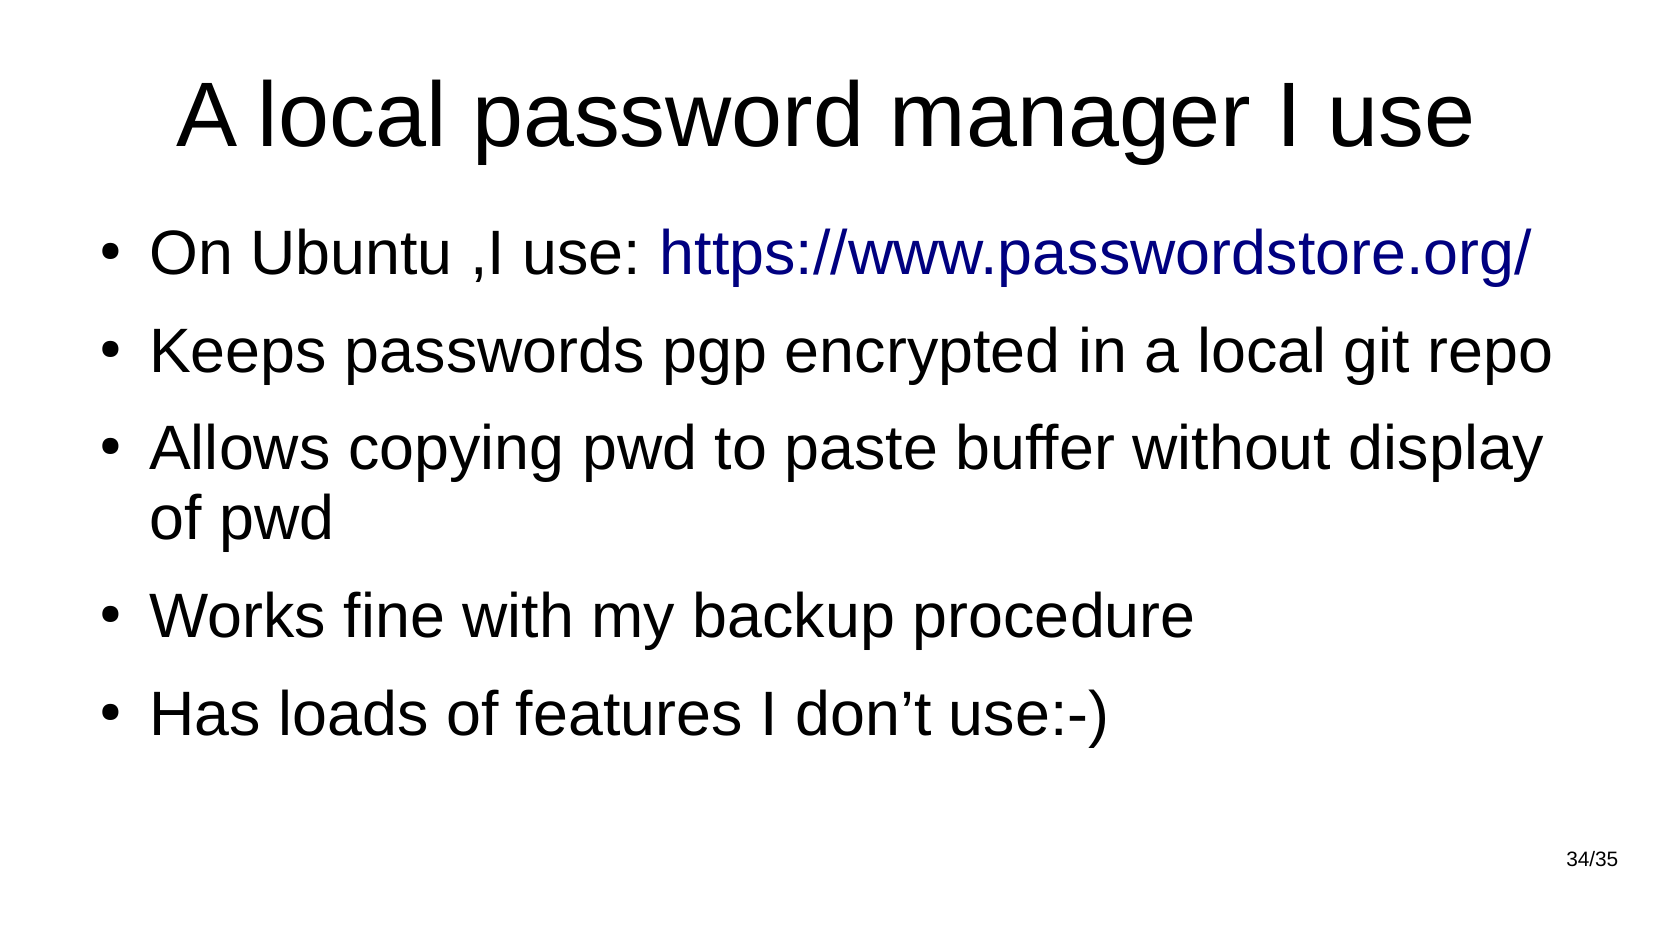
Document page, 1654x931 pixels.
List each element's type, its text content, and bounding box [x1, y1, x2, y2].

title A local password manager I use [82, 37, 1571, 193]
list On Ubuntu ,I use: https://www.passwordstore.org/ Keeps passwords pgp encrypted in a local git repo Allows copying pwd to paste buffer without display of pwd Works fine with my backup procedure Has loads of features I don’t use:-) [82, 217, 1571, 758]
